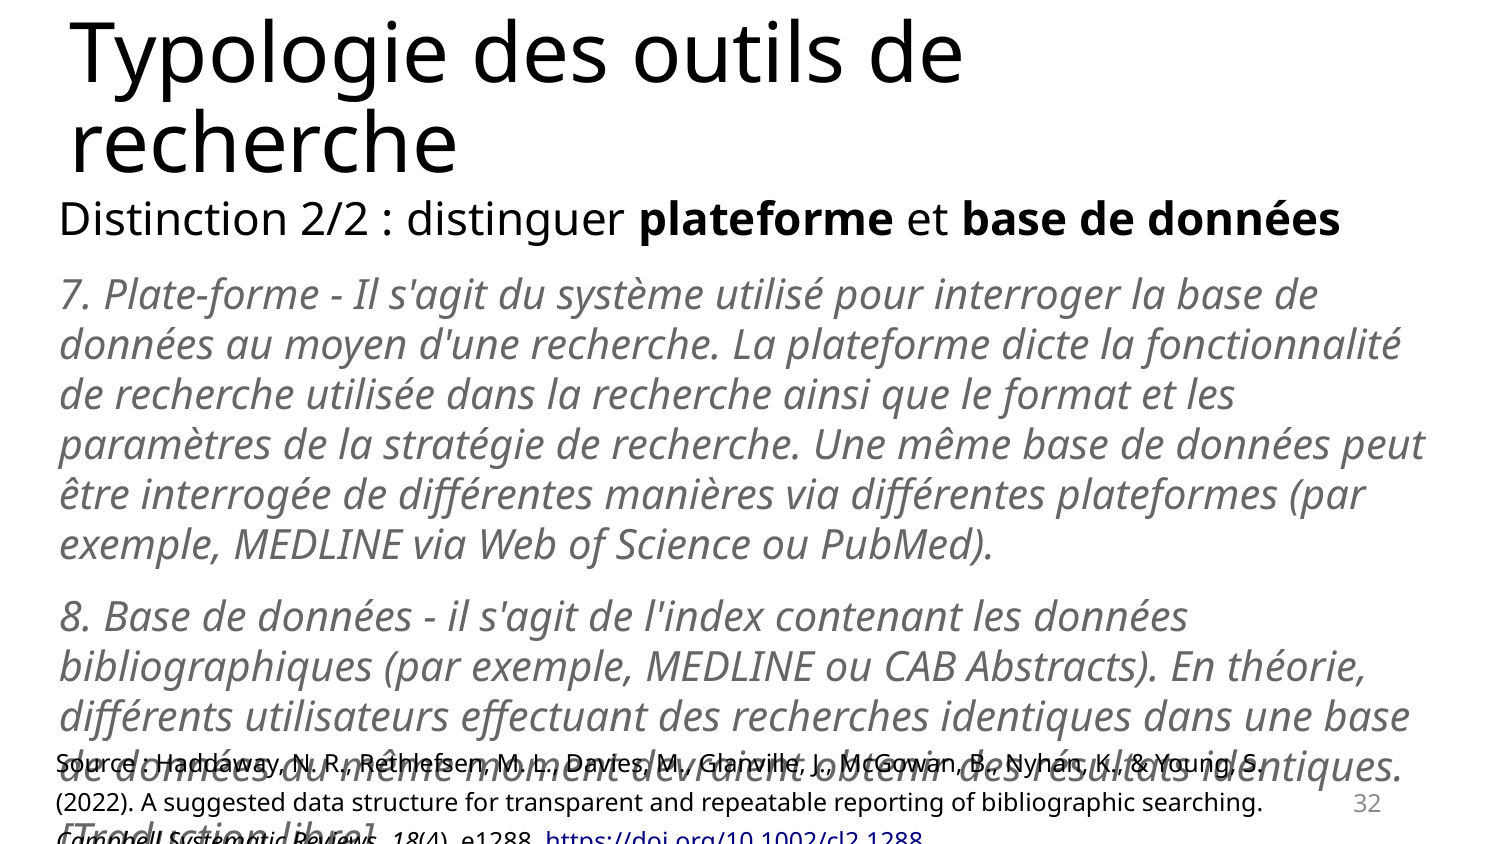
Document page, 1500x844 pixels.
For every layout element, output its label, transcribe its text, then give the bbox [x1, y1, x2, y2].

text_box Source : Haddaway, N. R., Rethlefsen, M. L., Davies, M., Glanville, J., McGowan, B., Nyhan, K., & Young, S. (2022). A suggested data structure for transparent and repeatable reporting of bibliographic searching. Campbell Systematic Reviews, 18(4), e1288. https://doi.org/10.1002/cl2.1288 [41, 733, 1359, 844]
list Distinction 2/2 : distinguer plateforme et base de données 7. Plate-forme - Il s'agit du système utilisé pour interroger la base de données au moyen d'une recherche. La plateforme dicte la fonctionnalité de recherche utilisée dans la recherche ainsi que le format et les paramètres de la stratégie de recherche. Une même base de données peut être interrogée de différentes manières via différentes plateformes (par exemple, MEDLINE via Web of Science ou PubMed). 8. Base de données - il s'agit de l'index contenant les données bibliographiques (par exemple, MEDLINE ou CAB Abstracts). En théorie, différents utilisateurs effectuant des recherches identiques dans une base de données au même moment devraient obtenir des résultats identiques. [Traduction libre] [58, 195, 1442, 844]
title Typologie des outils de recherche [55, 18, 1349, 183]
